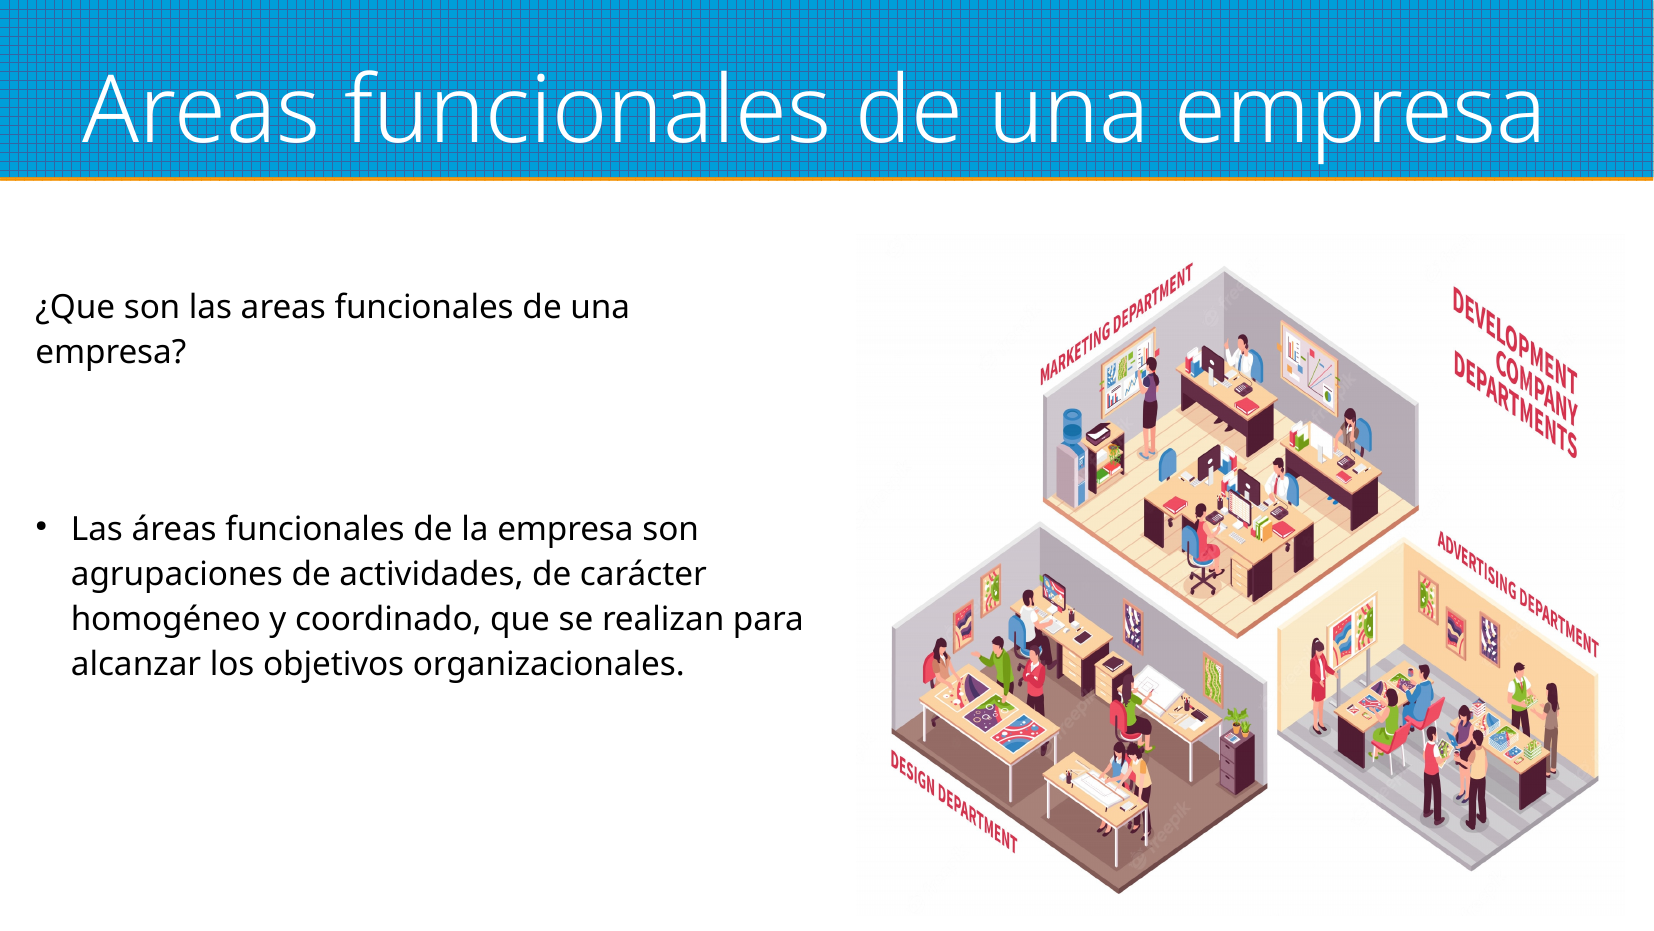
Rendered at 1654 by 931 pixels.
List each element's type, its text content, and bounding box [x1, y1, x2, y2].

text_box Las áreas funcionales de la empresa son agrupaciones de actividades, de carácter homogéneo y coordinado, que se realizan para alcanzar los objetivos organizacionales. [29, 531, 827, 659]
picture [856, 234, 1625, 916]
text_box ¿Que son las areas funcionales de una empresa? [29, 236, 650, 421]
title Areas funcionales de una empresa [82, 14, 1571, 171]
